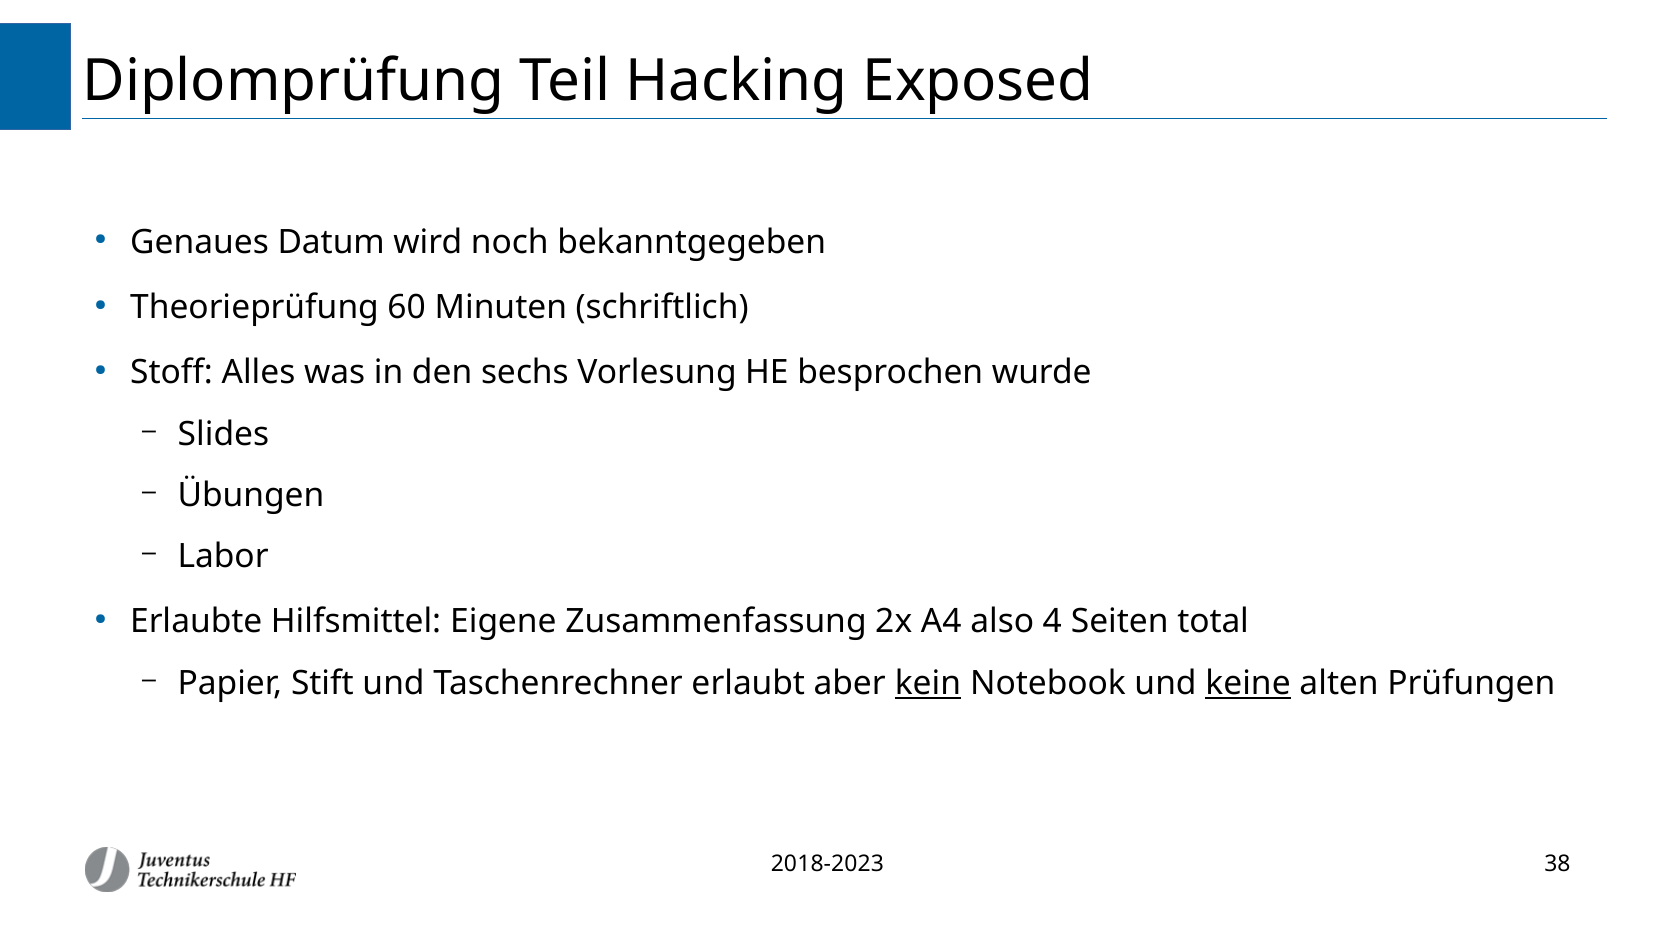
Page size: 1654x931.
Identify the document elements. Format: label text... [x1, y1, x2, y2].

list Genaues Datum wird noch bekanntgegeben Theorieprüfung 60 Minuten (schriftlich) Stoff: Alles was in den sechs Vorlesung HE besprochen wurde Slides Übungen Labor Erlaubte Hilfsmittel: Eigene Zusammenfassung 2x A4 also 4 Seiten total Papier, Stift und Taschenrechner erlaubt aber kein Notebook und keine alten Prüfungen [82, 217, 1571, 758]
title Diplomprüfung Teil Hacking Exposed [82, 37, 1571, 119]
picture [85, 847, 296, 892]
